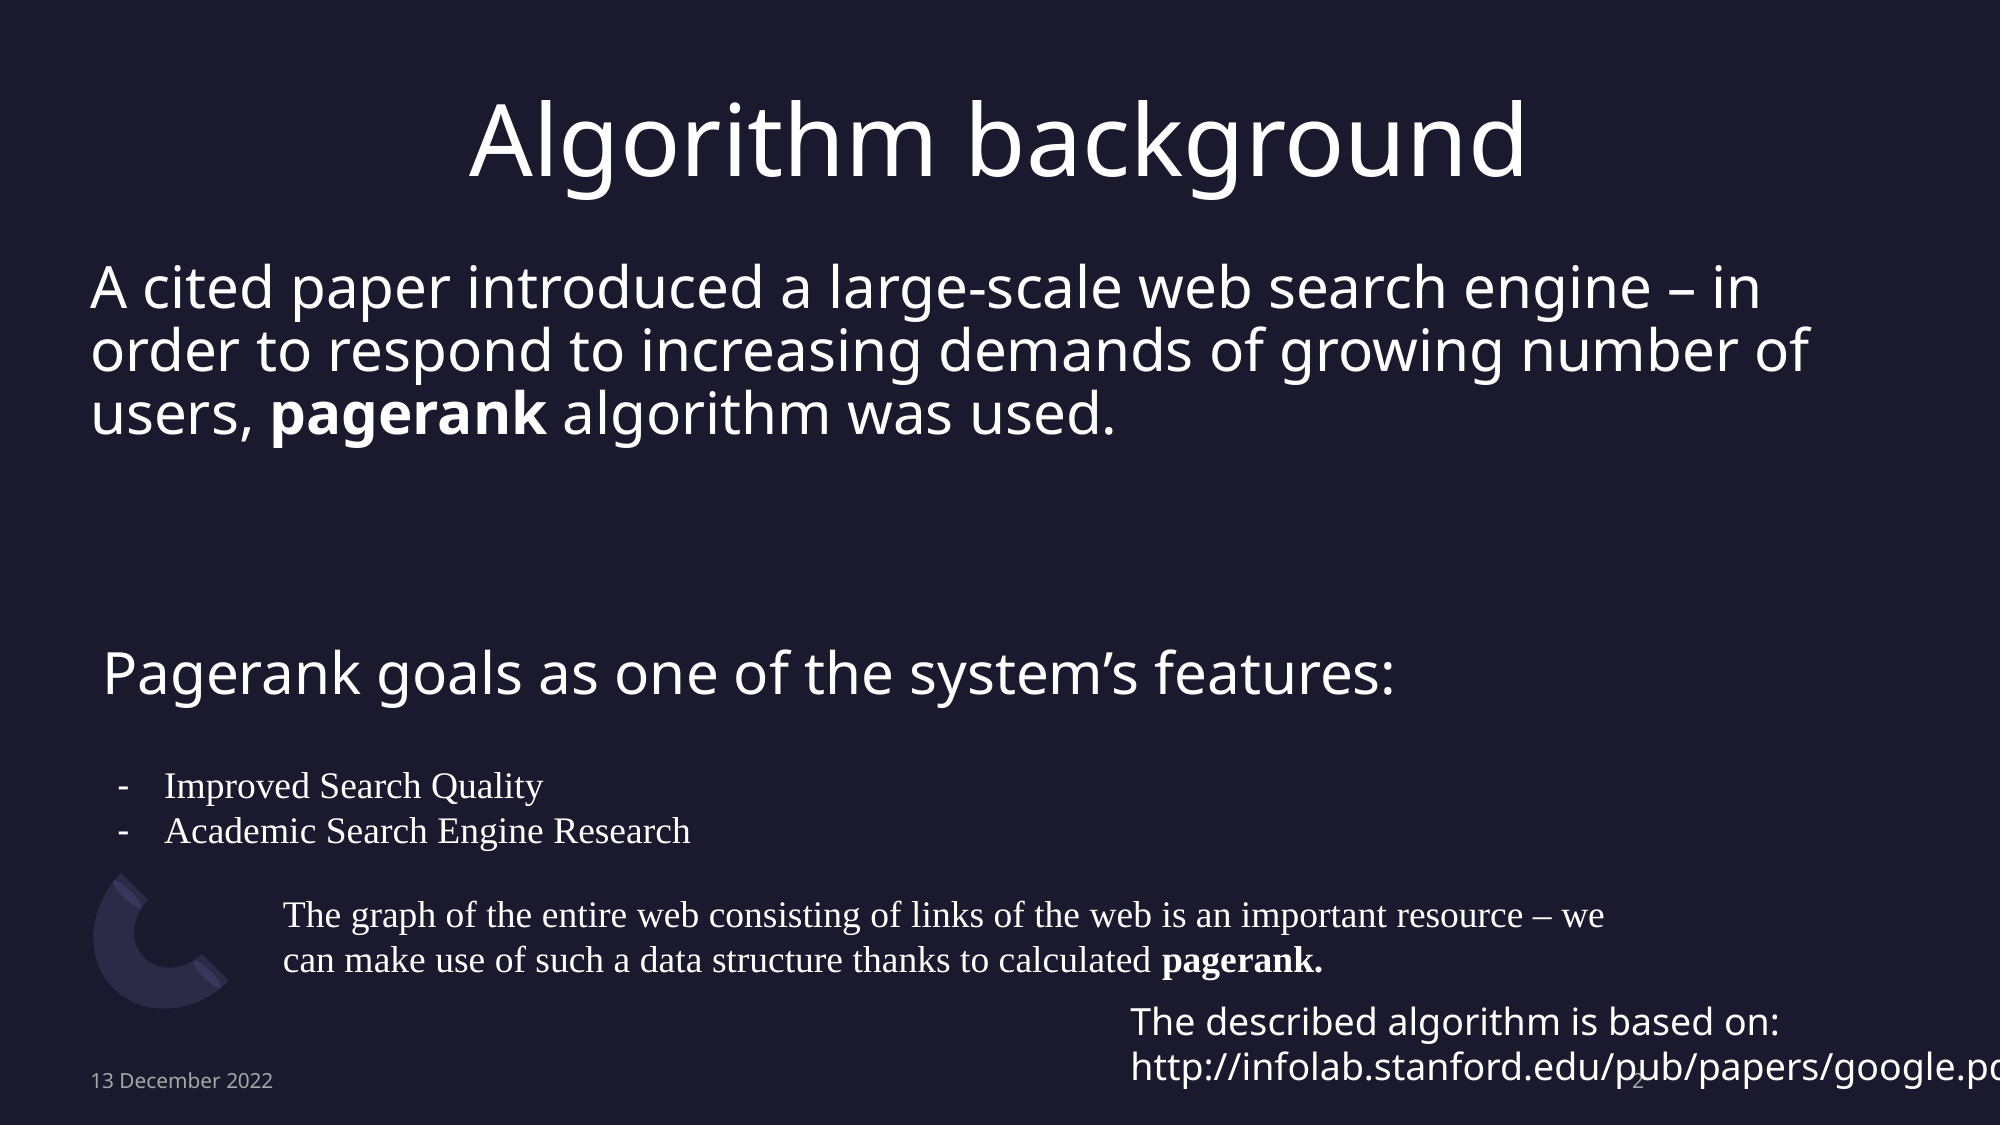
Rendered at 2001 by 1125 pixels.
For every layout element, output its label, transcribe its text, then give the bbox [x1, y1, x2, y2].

text_box The graph of the entire web consisting of links of the web is an important resource – we can make use of such a data structure thanks to calculated pagerank. [267, 882, 1673, 989]
text_box A cited paper introduced a large-scale web search engine – in order to respond to increasing demands of growing number of users, pagerank algorithm was used. [90, 258, 1910, 477]
title Algorithm background [90, 90, 1910, 258]
text_box 13 December 2022 [90, 1067, 522, 1093]
text_box The described algorithm is based on: http://infolab.stanford.edu/pub/papers/google.pdf [1115, 990, 2000, 1097]
text_box Pagerank goals as one of the system’s features: [102, 644, 1922, 864]
